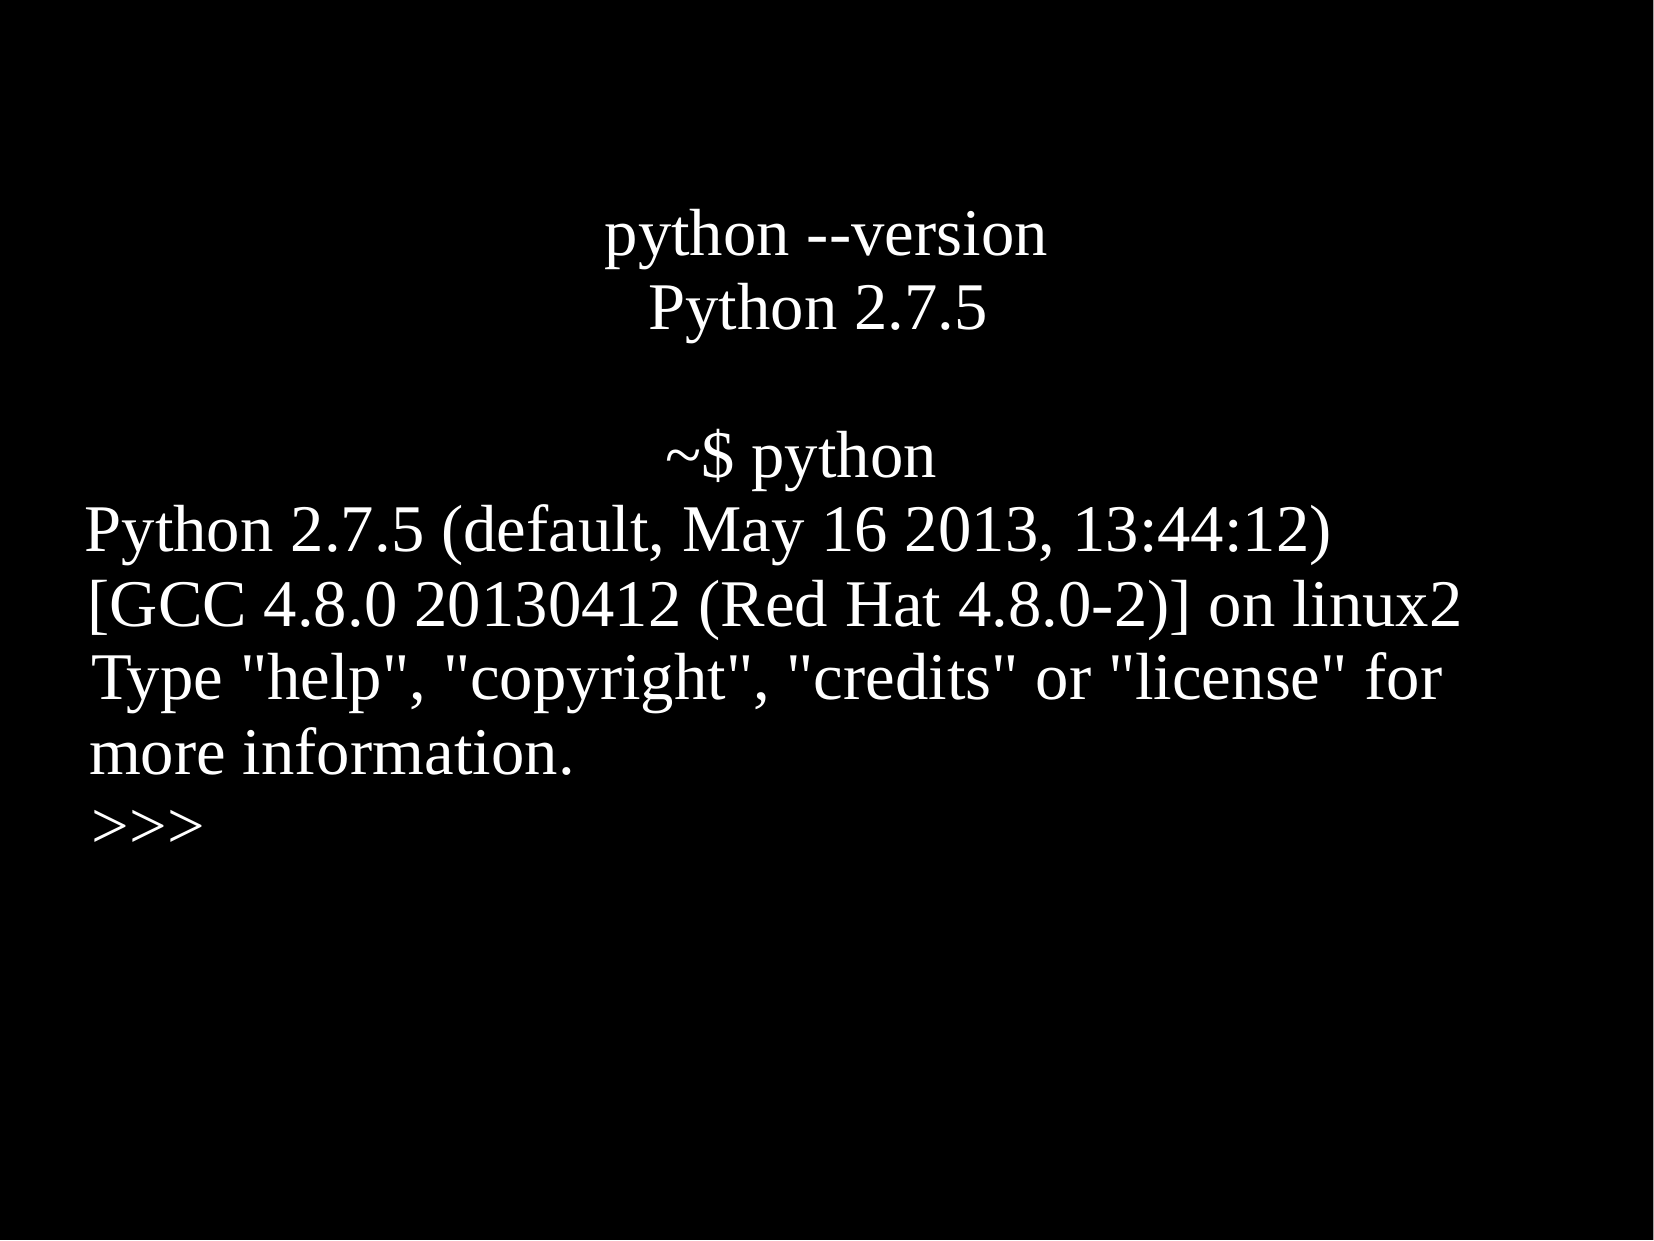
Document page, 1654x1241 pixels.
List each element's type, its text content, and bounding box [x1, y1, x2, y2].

subtitle python --version Python 2.7.5 ~$ python Python 2.7.5 (default, May 16 2013, 13:44:12) [GCC 4.8.0 20130412 (Red Hat 4.8.0-2)] on linux2 Type "help", "copyright", "credits" or "license" for more information. >>> [82, 49, 1571, 1010]
